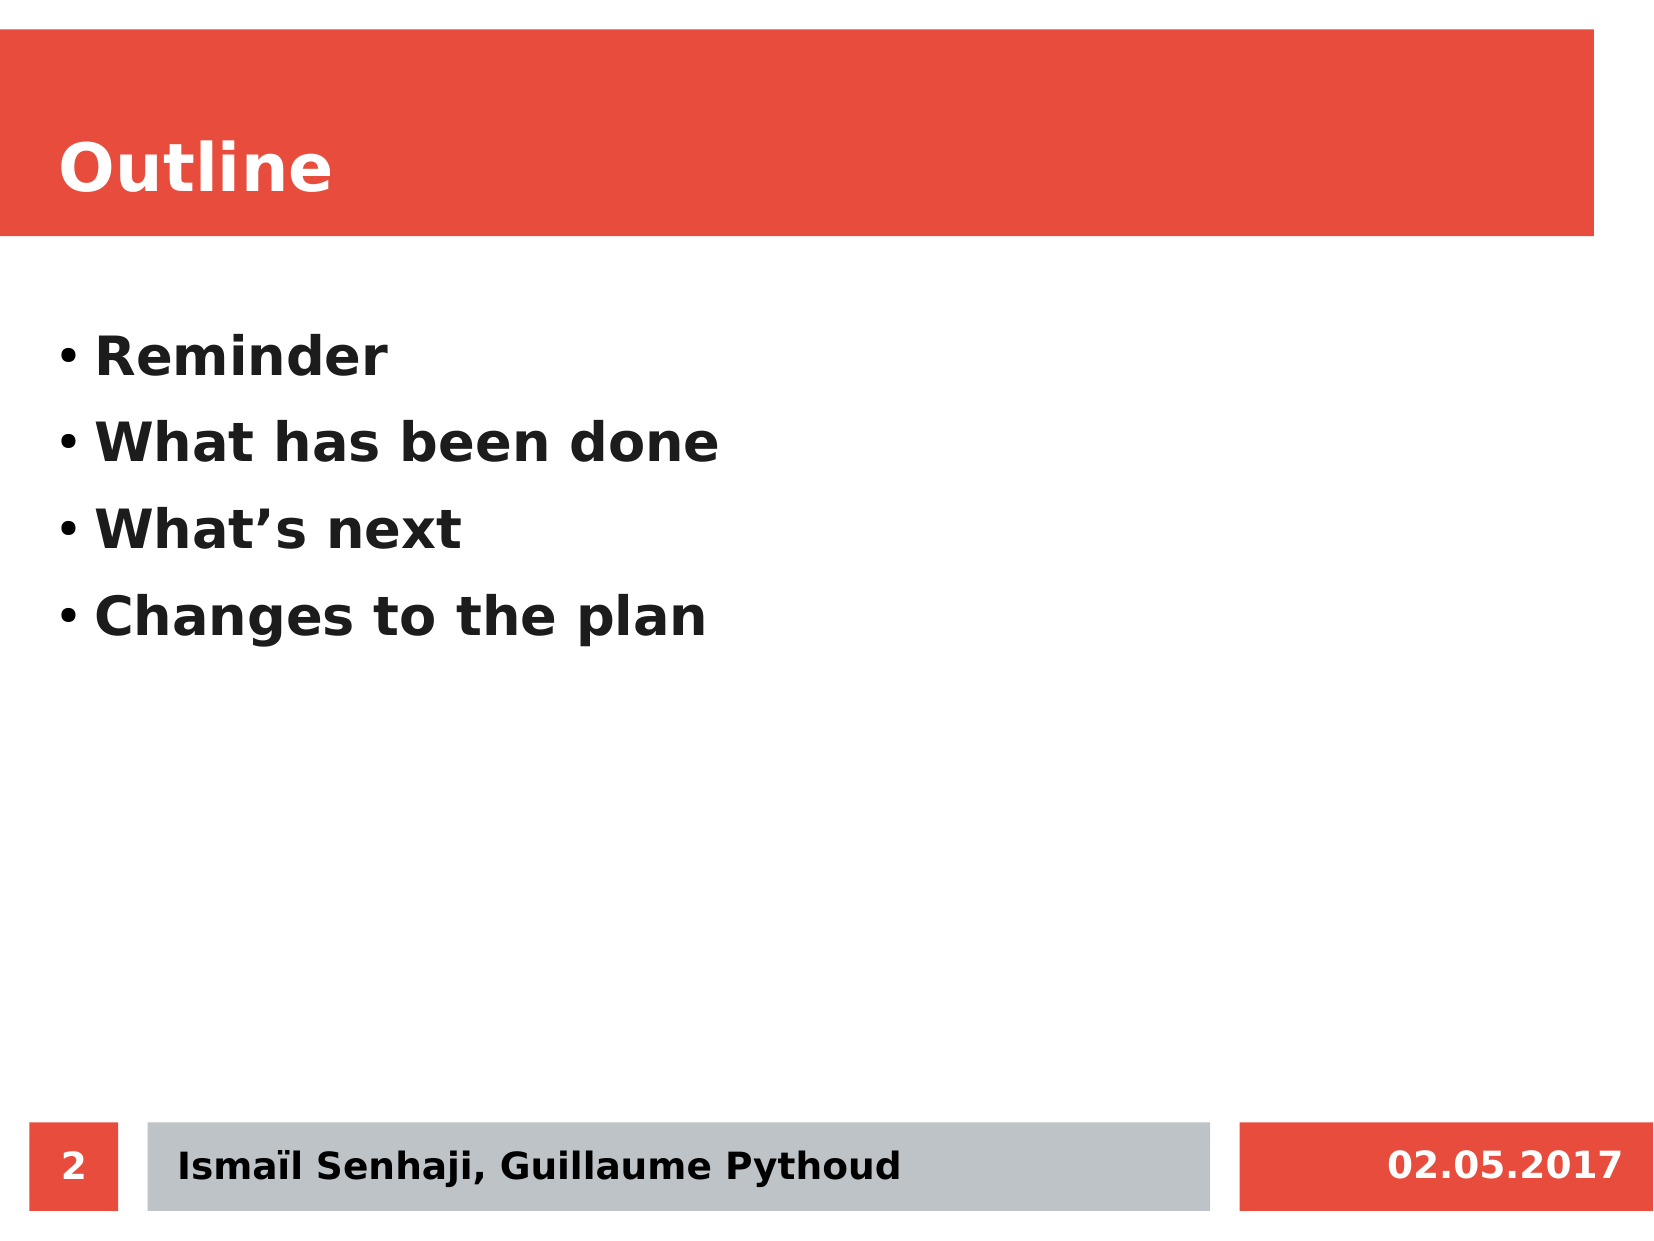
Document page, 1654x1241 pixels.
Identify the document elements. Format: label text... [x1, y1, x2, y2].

title Outline [58, 59, 1594, 207]
list Reminder What has been done What’s next Changes to the plan [58, 324, 1565, 1093]
